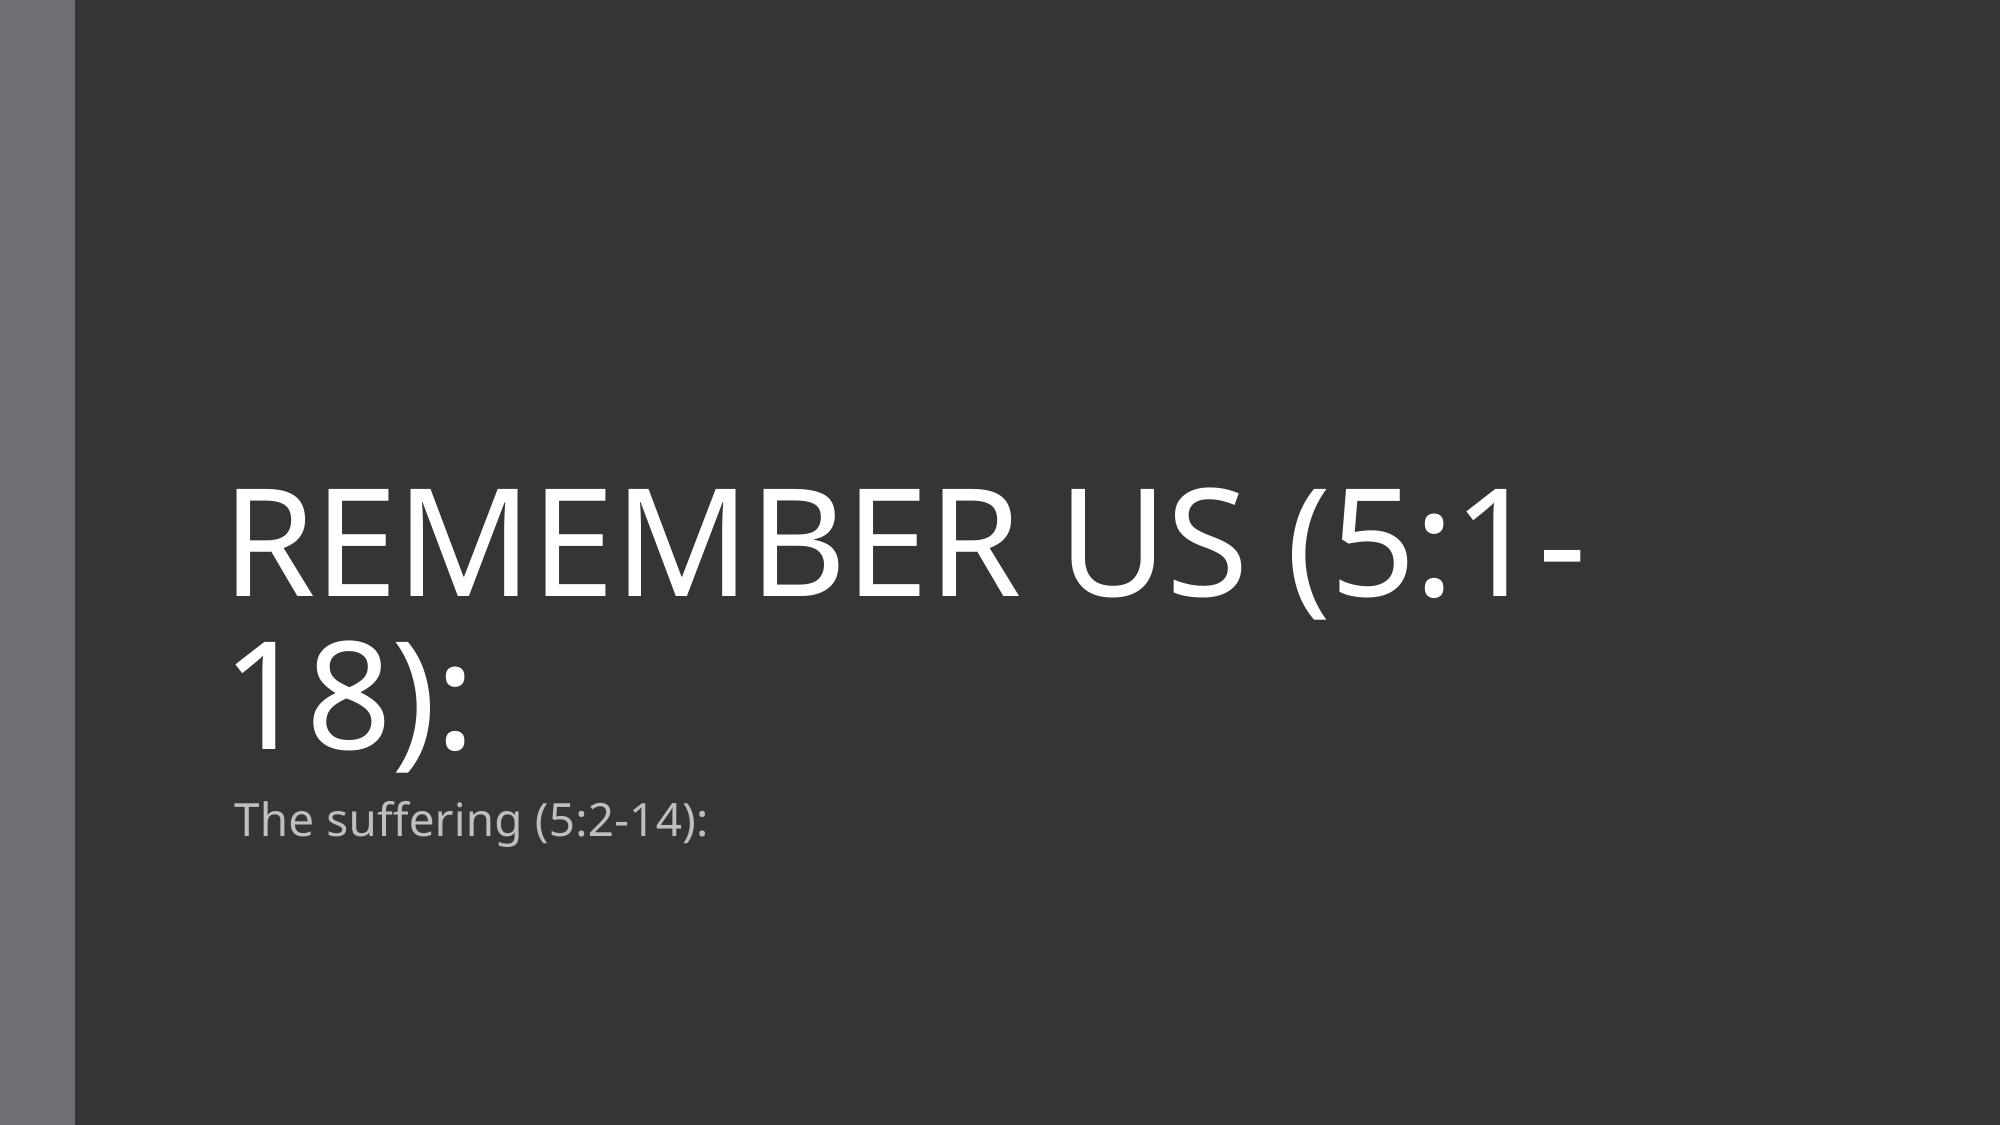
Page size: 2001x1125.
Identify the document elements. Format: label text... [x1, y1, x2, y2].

subtitle The suffering (5:2-14): [206, 787, 1752, 1066]
title REMEMBER US (5:1-18): [206, 124, 1752, 787]
